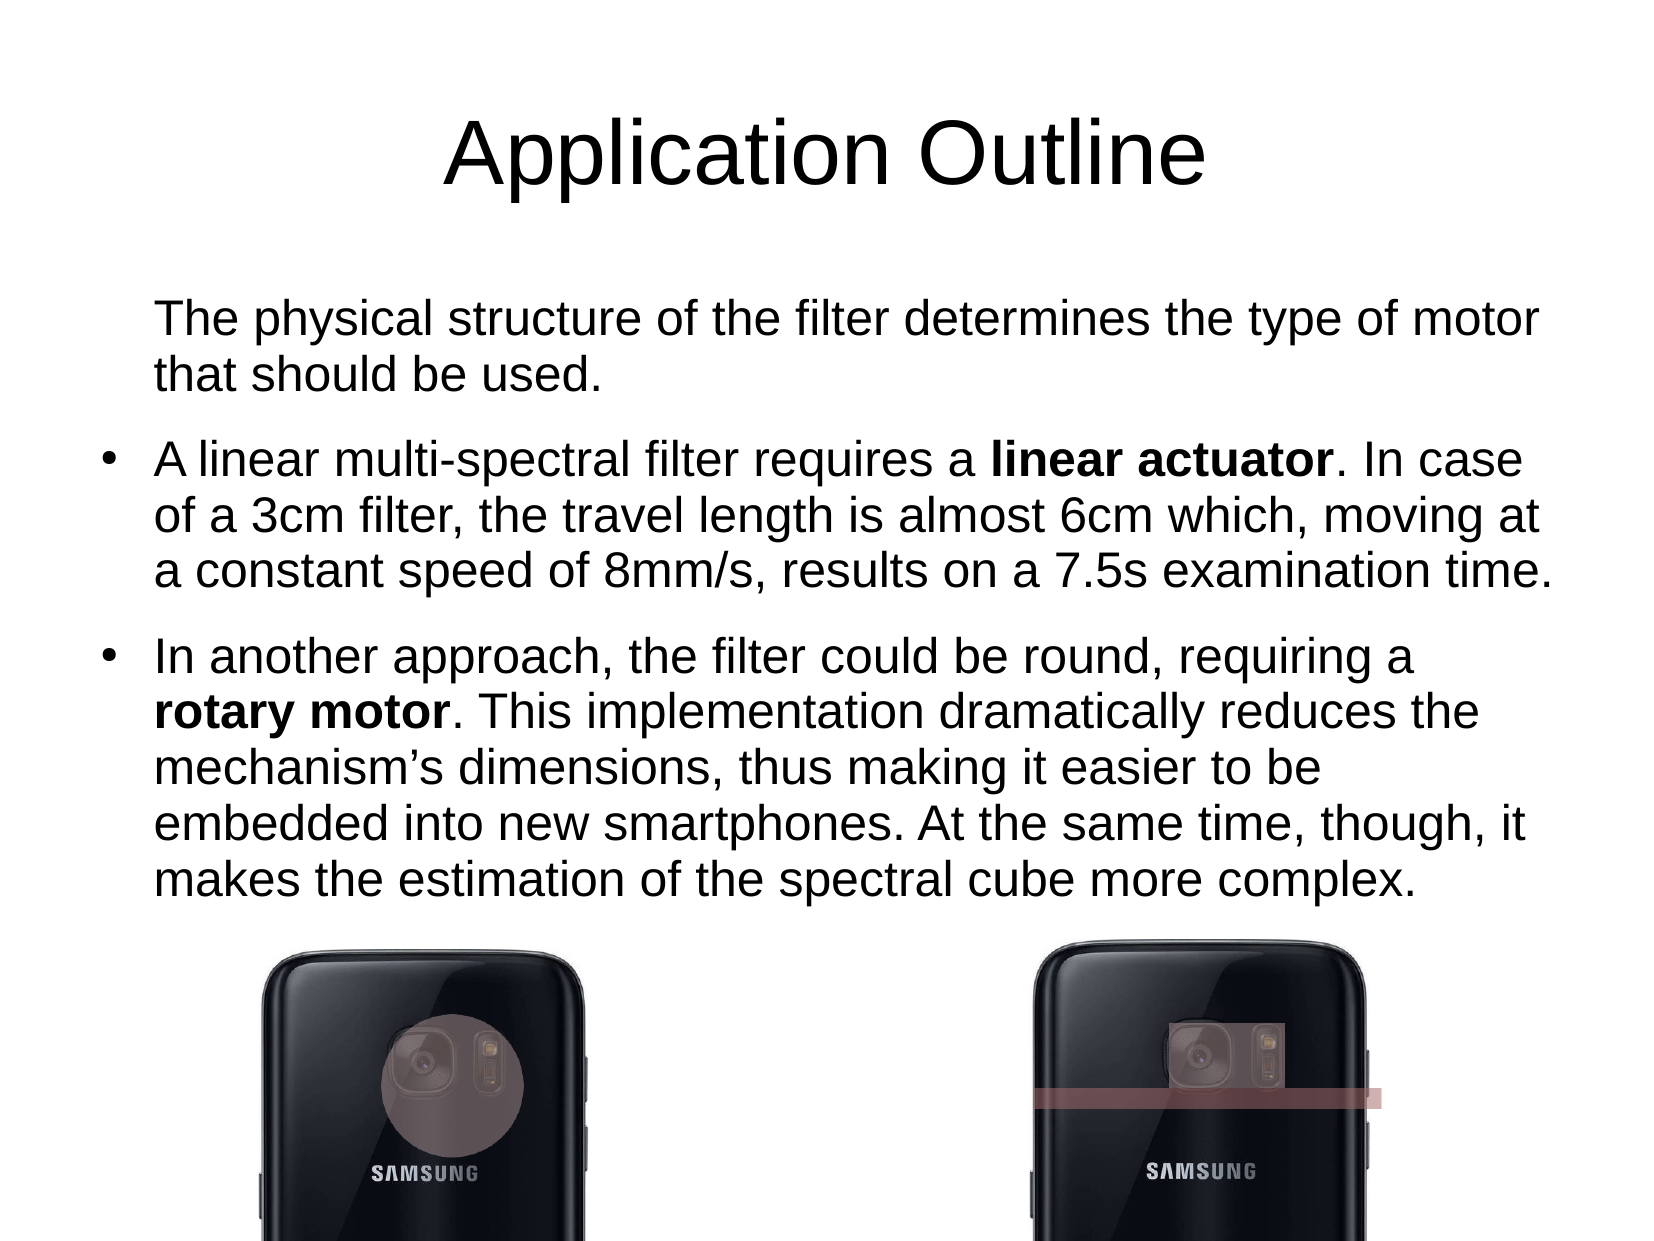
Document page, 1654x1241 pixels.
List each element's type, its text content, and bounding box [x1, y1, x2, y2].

picture [964, 939, 1445, 1241]
title Application Outline [82, 49, 1571, 257]
picture [195, 949, 661, 1241]
list The physical structure of the filter determines the type of motor that should be used. A linear multi-spectral filter requires a linear actuator. In case of a 3cm filter, the travel length is almost 6cm which, moving at a constant speed of 8mm/s, results on a 7.5s examination time. In another approach, the filter could be round, requiring a rotary motor. This implementation dramatically reduces the mechanism’s dimensions, thus making it easier to be embedded into new smartphones. At the same time, though, it makes the estimation of the spectral cube more complex. [82, 290, 1571, 1051]
